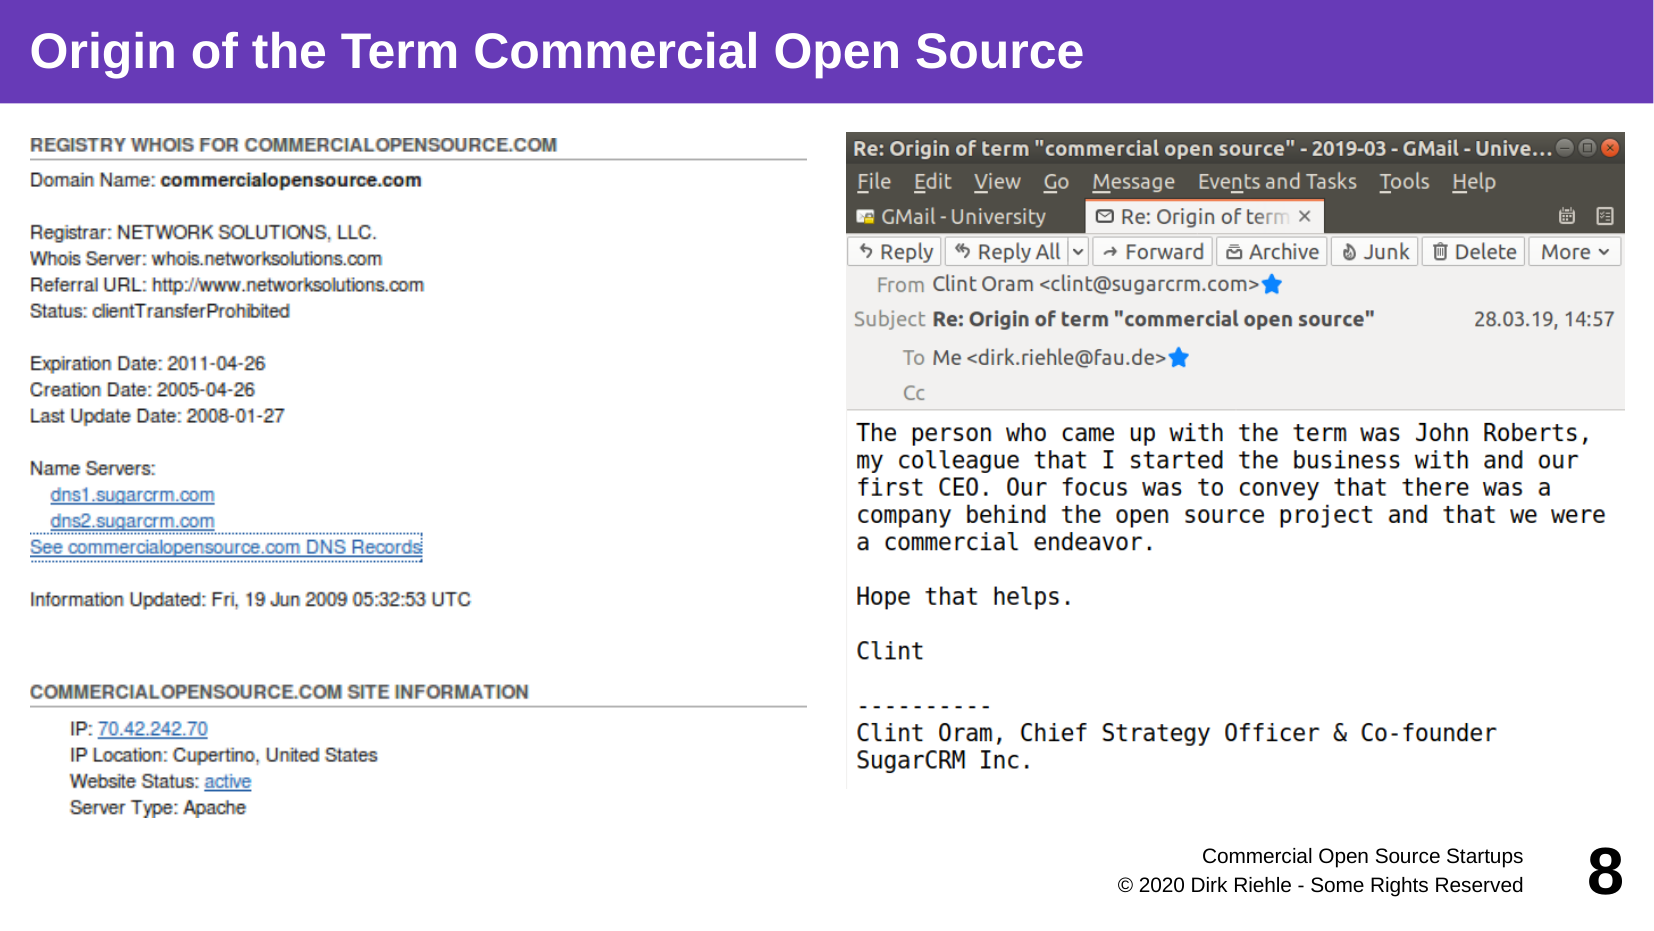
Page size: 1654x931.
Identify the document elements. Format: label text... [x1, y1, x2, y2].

picture [846, 132, 1625, 789]
picture [30, 138, 807, 818]
title Origin of the Term Commercial Open Source [0, 0, 1654, 104]
